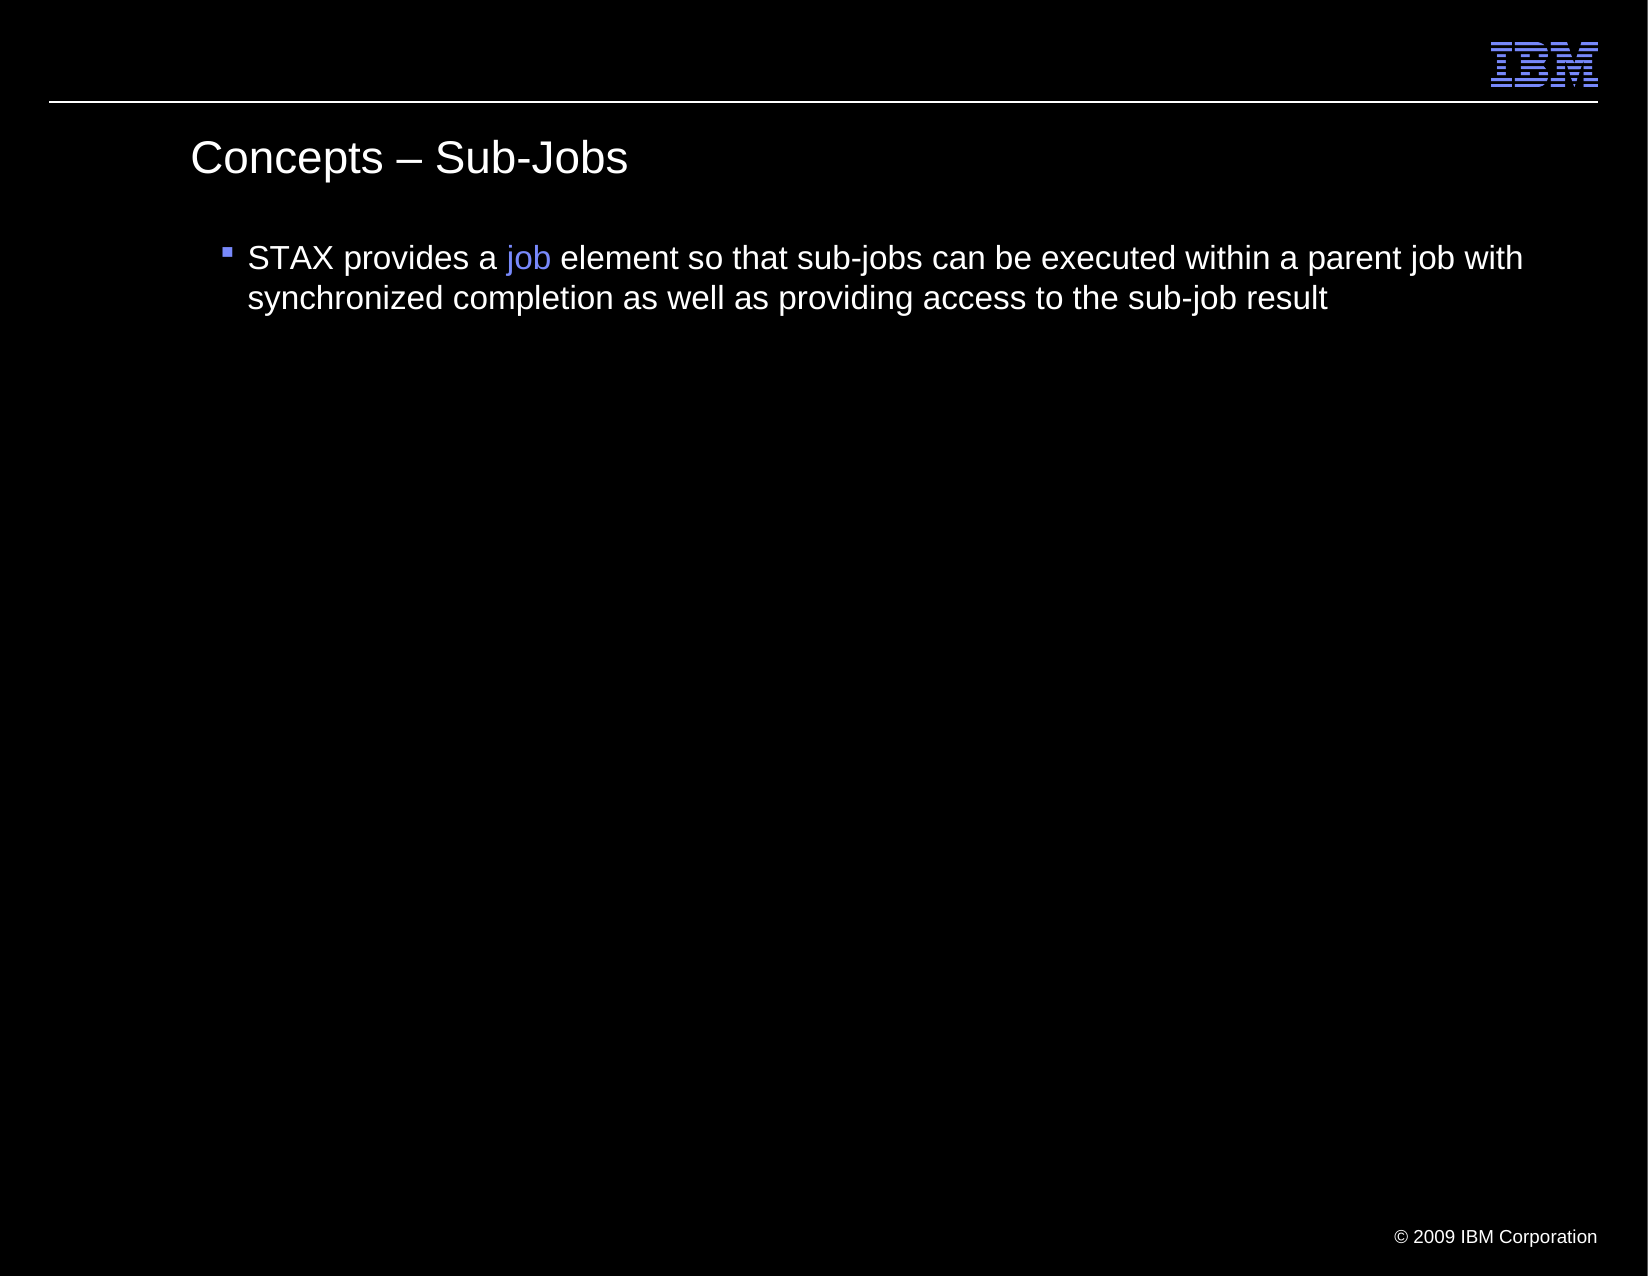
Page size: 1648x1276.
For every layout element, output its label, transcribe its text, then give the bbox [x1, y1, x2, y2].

picture [1491, 42, 1598, 87]
title Concepts – Sub-Jobs [173, 125, 1648, 219]
text_box STAX provides a job element so that sub-jobs can be executed within a parent job with synchronized completion as well as providing access to the sub-job result [219, 236, 1570, 317]
